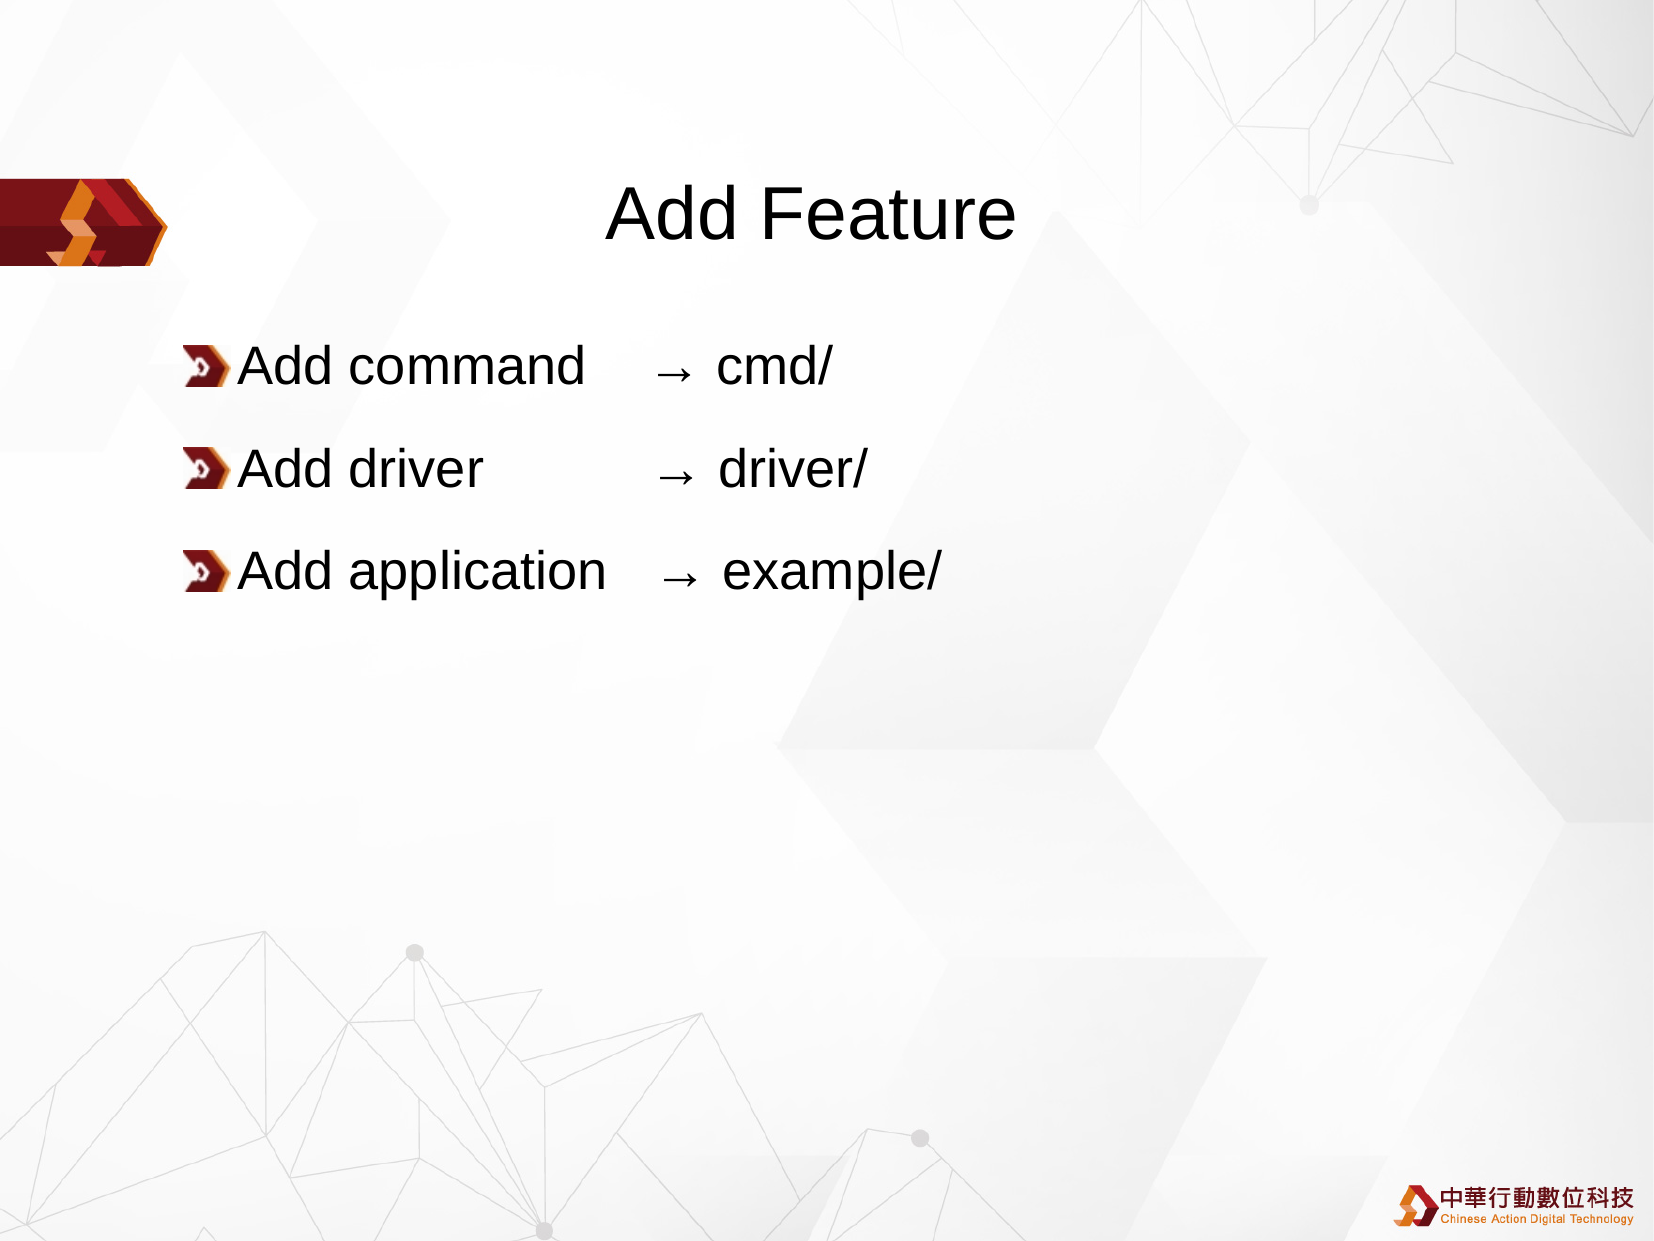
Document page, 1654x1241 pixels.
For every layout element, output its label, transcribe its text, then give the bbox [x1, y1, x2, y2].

list Add command → cmd/ Add driver → driver/ Add application → example/ [127, 335, 1580, 1055]
title Add Feature [118, 129, 1506, 298]
picture [0, 0, 1654, 1241]
